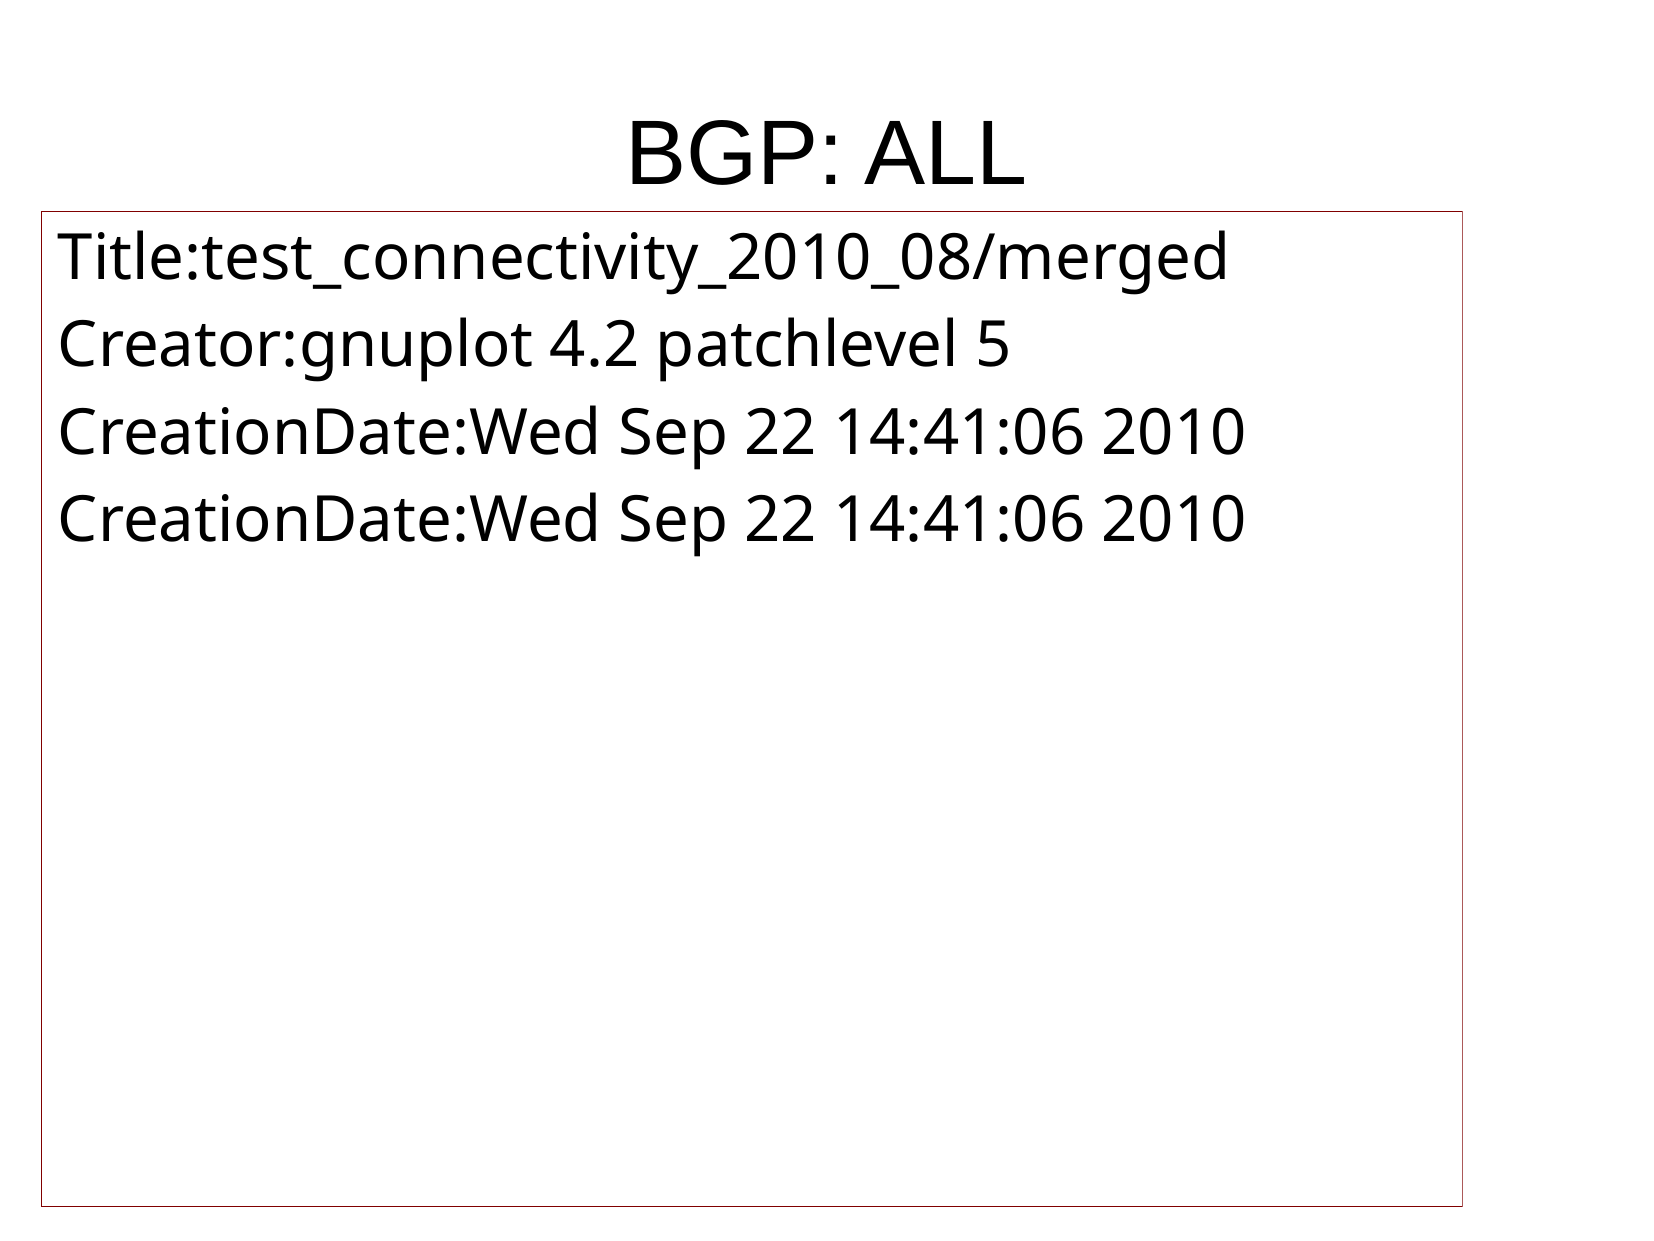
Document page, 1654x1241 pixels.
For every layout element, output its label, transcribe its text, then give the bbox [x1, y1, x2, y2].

picture [37, 207, 1463, 1207]
title BGP: ALL [82, 56, 1571, 250]
